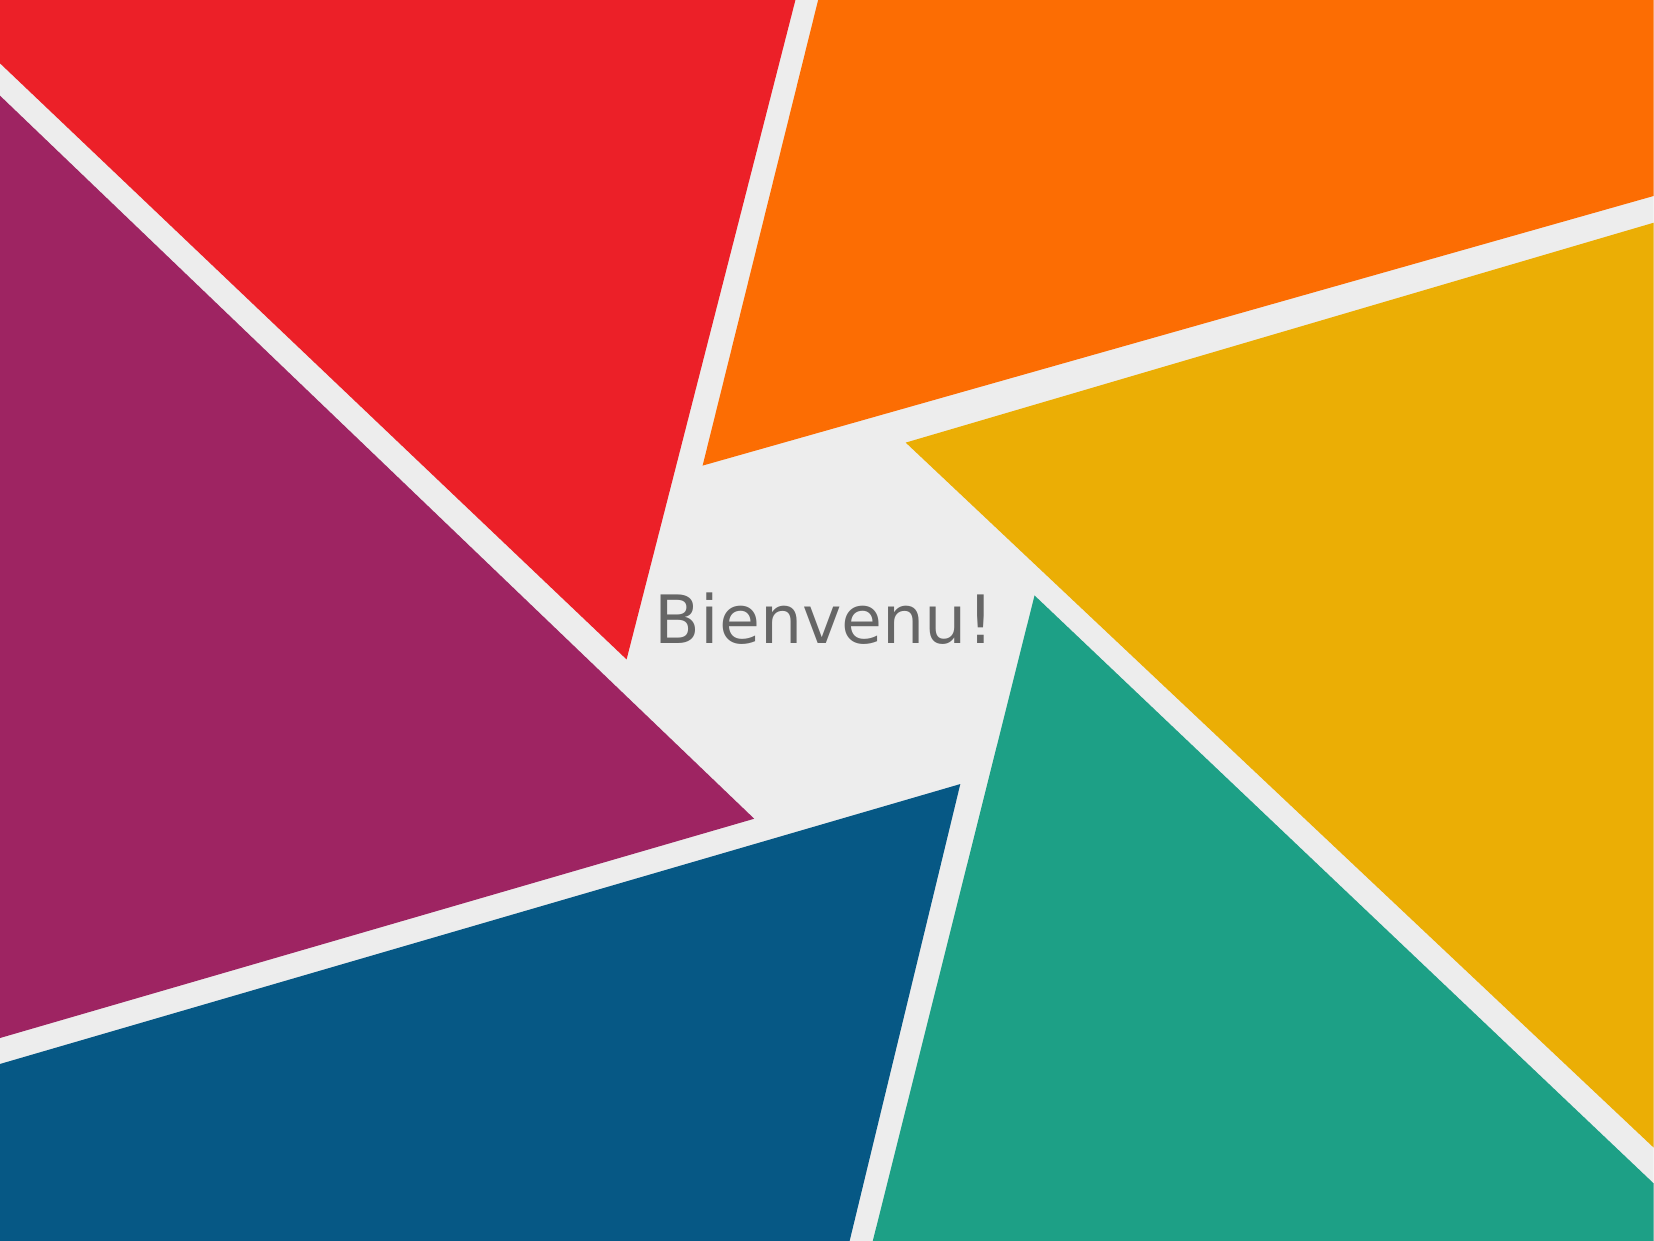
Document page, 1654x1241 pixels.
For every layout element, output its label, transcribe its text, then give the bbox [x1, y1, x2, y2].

subtitle Bienvenu! [614, 418, 1035, 824]
